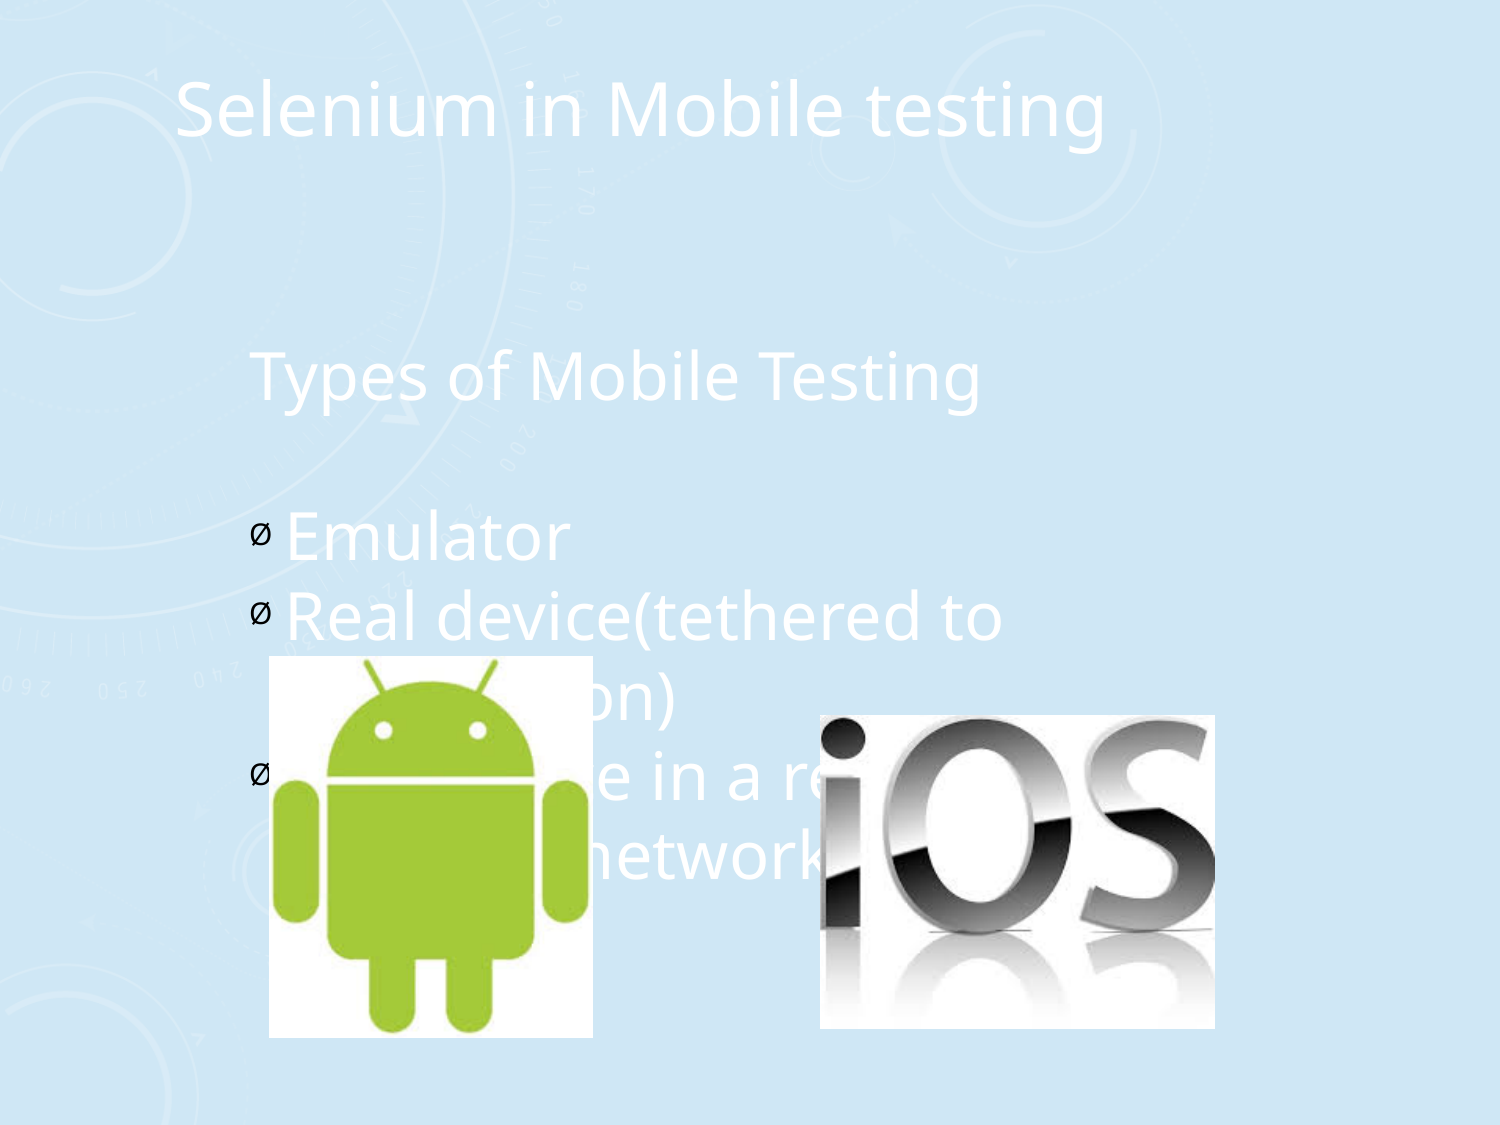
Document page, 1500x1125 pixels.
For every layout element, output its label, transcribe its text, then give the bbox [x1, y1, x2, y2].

subtitle Types of Mobile Testing Emulator Real device(tethered to workstation) Real device in a real location on a real network [234, 326, 1235, 774]
picture [605, 774, 623, 779]
picture [0, 0, 1215, 1125]
picture [735, 783, 752, 796]
picture [257, 774, 268, 783]
title Selenium in Mobile testing [159, 54, 1375, 277]
